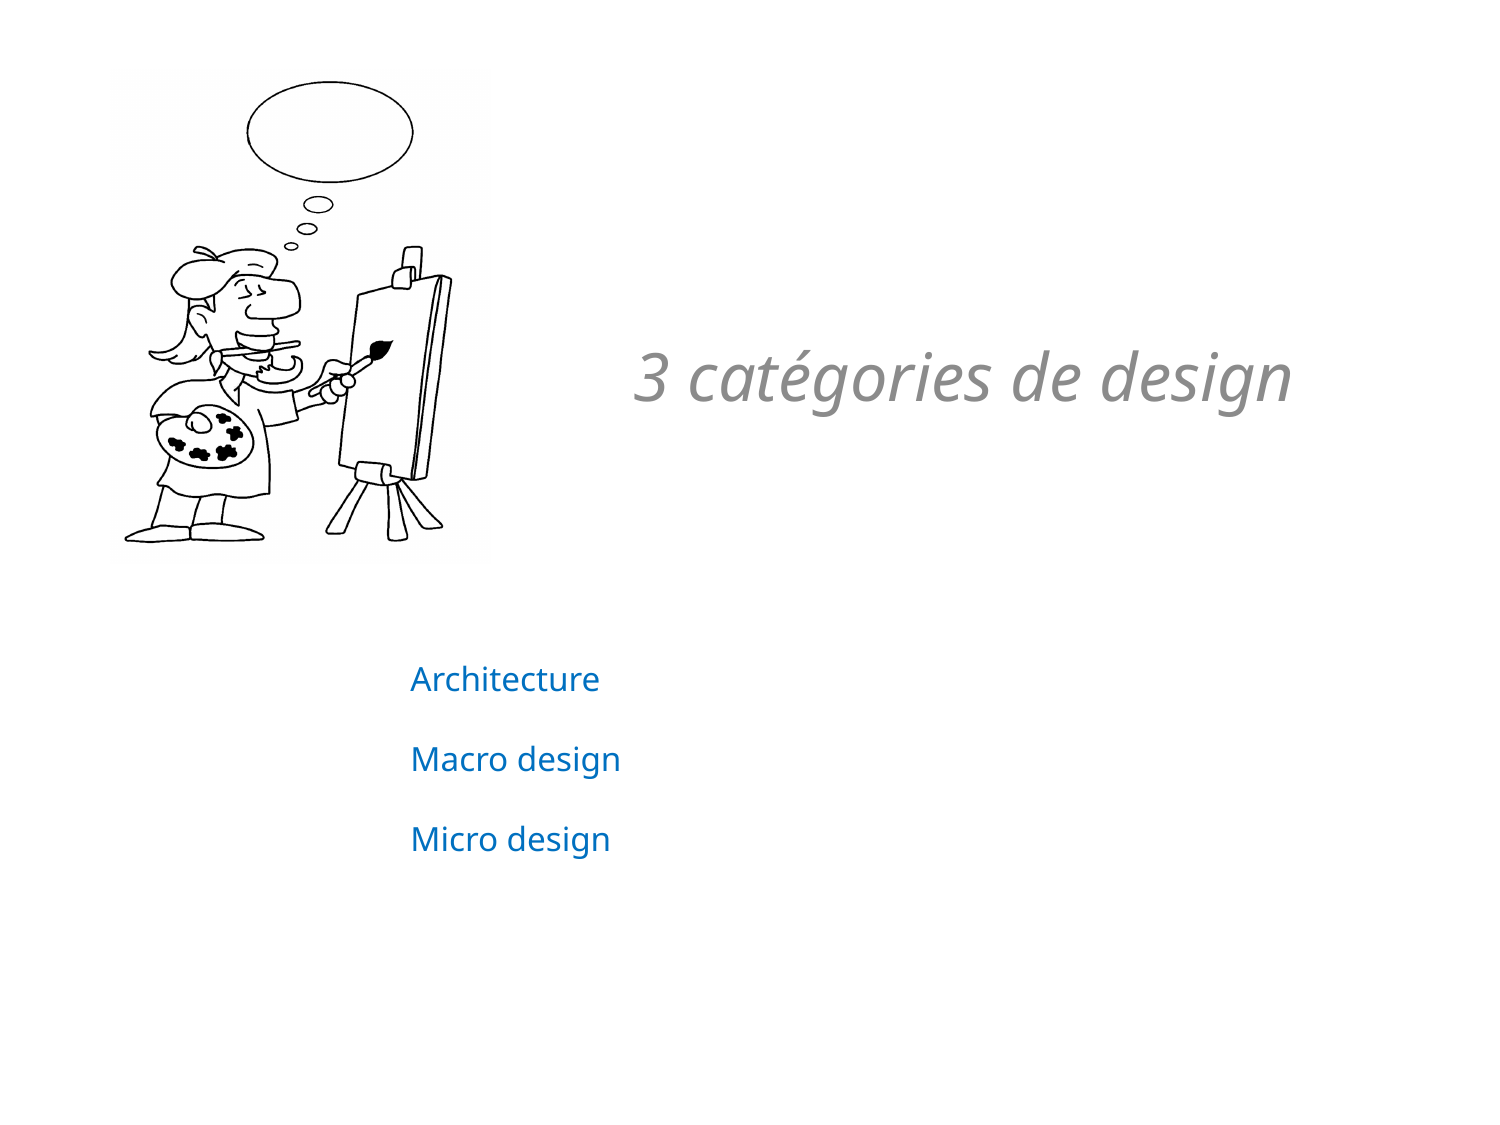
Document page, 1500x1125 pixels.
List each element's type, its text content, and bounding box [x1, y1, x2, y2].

text_box Architecture Macro design Micro design [395, 650, 691, 866]
text_box 3 catégories de design [506, 139, 1424, 611]
picture [110, 69, 491, 564]
